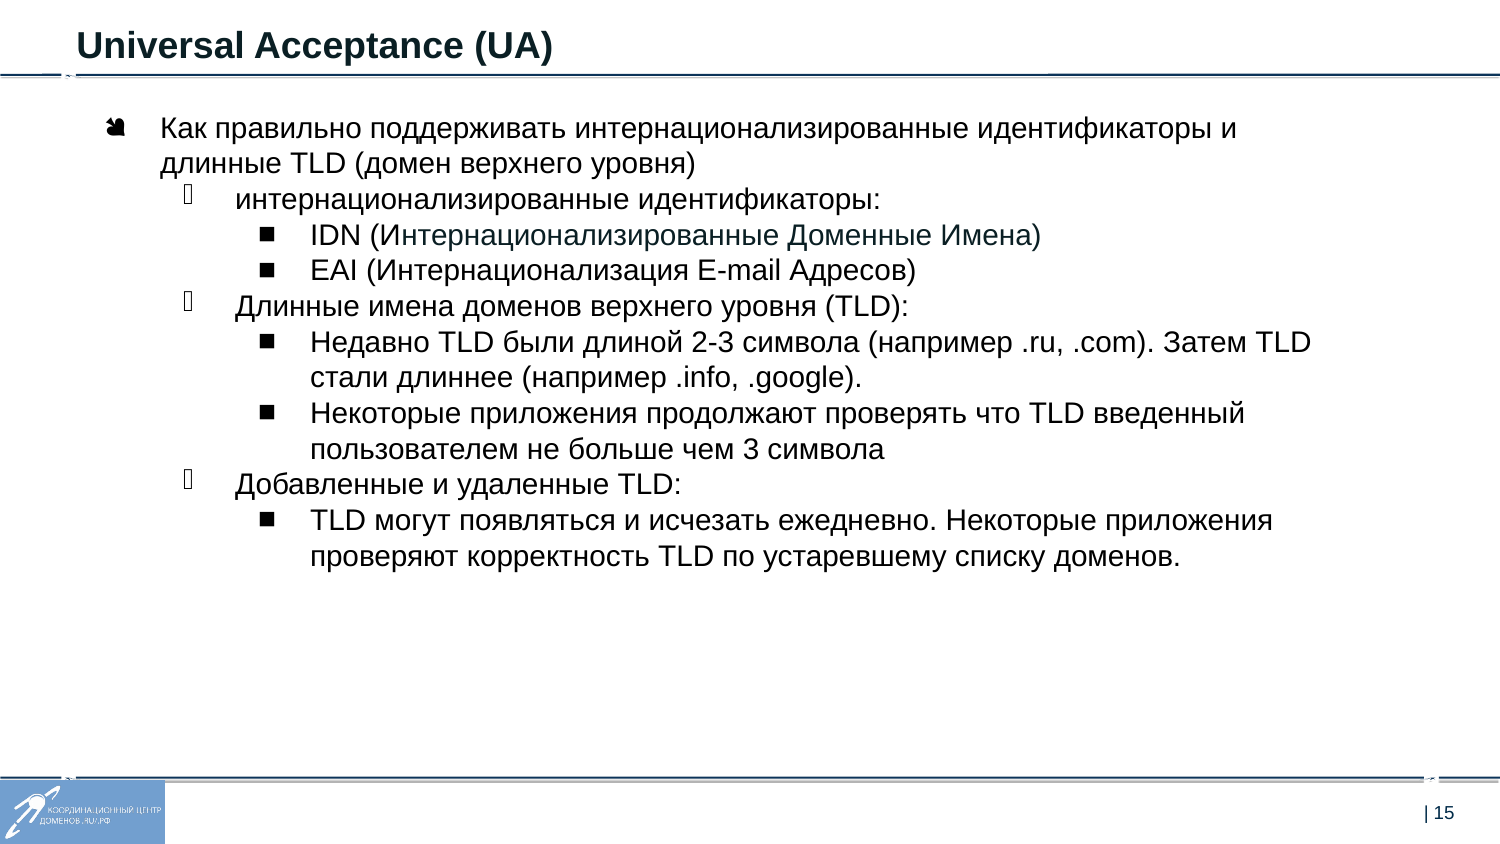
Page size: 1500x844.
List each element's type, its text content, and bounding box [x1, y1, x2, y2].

title Universal Acceptance (UA) [61, 5, 1376, 62]
list Как правильно поддерживать интернационализированные идентификаторы и длинные TLD (домен верхнего уровня) интернационализированные идентификаторы: IDN (Интернационализированные Доменные Имена) EAI (Интернационализация E-mail Адресов) Длинные имена доменов верхнего уровня (TLD): Недавно TLD были длиной 2-3 символа (например .ru, .com). Затем TLD стали длиннее (например .info, .google). Некоторые приложения продолжают проверять что TLD введенный пользователем не больше чем 3 символа Добавленные и удаленные TLD: TLD могут появляться и исчезать ежедневно. Некоторые приложения проверяют корректность TLD по устаревшему списку доменов. [70, 93, 1368, 656]
picture [0, 779, 166, 844]
